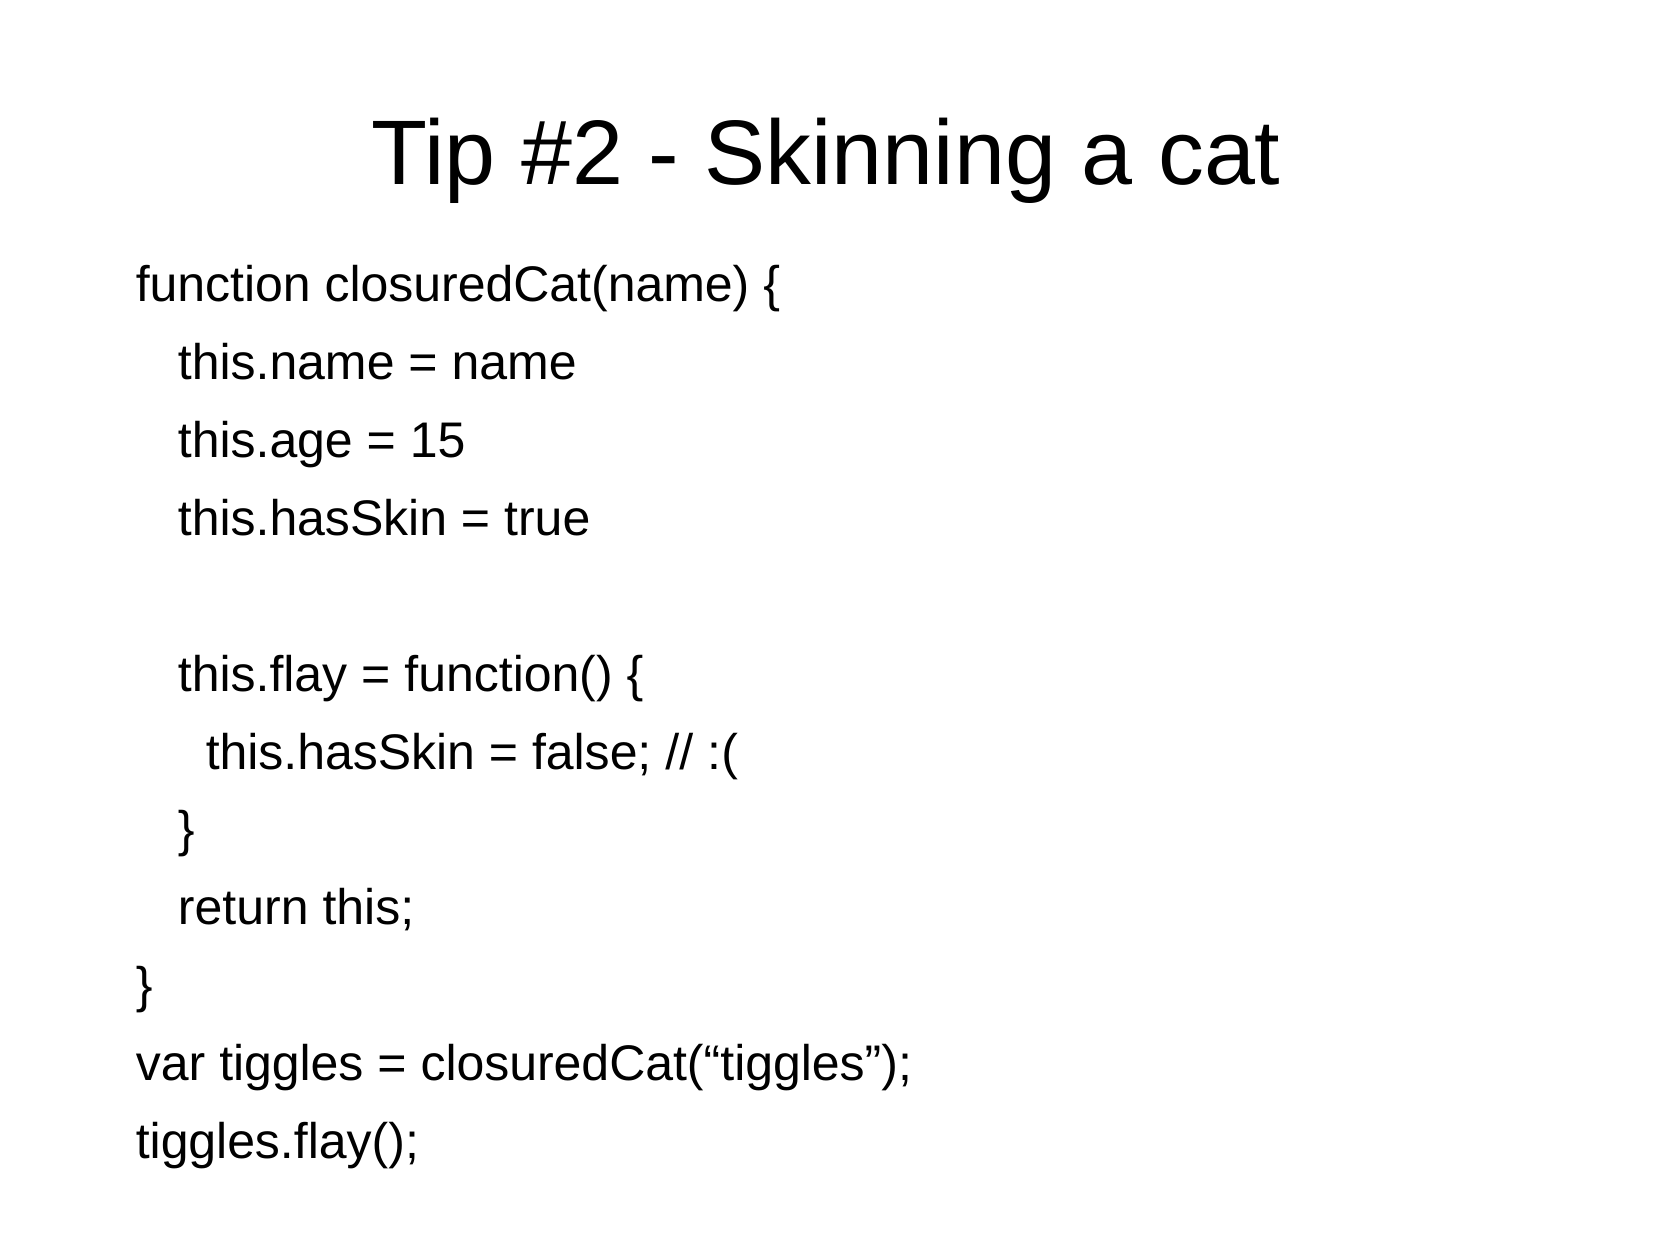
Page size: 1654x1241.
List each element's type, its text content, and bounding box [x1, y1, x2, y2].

title Tip #2 - Skinning a cat [82, 49, 1571, 257]
list function closuredCat(name) { this.name = name this.age = 15 this.hasSkin = true this.flay = function() { this.hasSkin = false; // :( } return this; } var tiggles = closuredCat(“tiggles”); tiggles.flay(); [82, 256, 1538, 1172]
